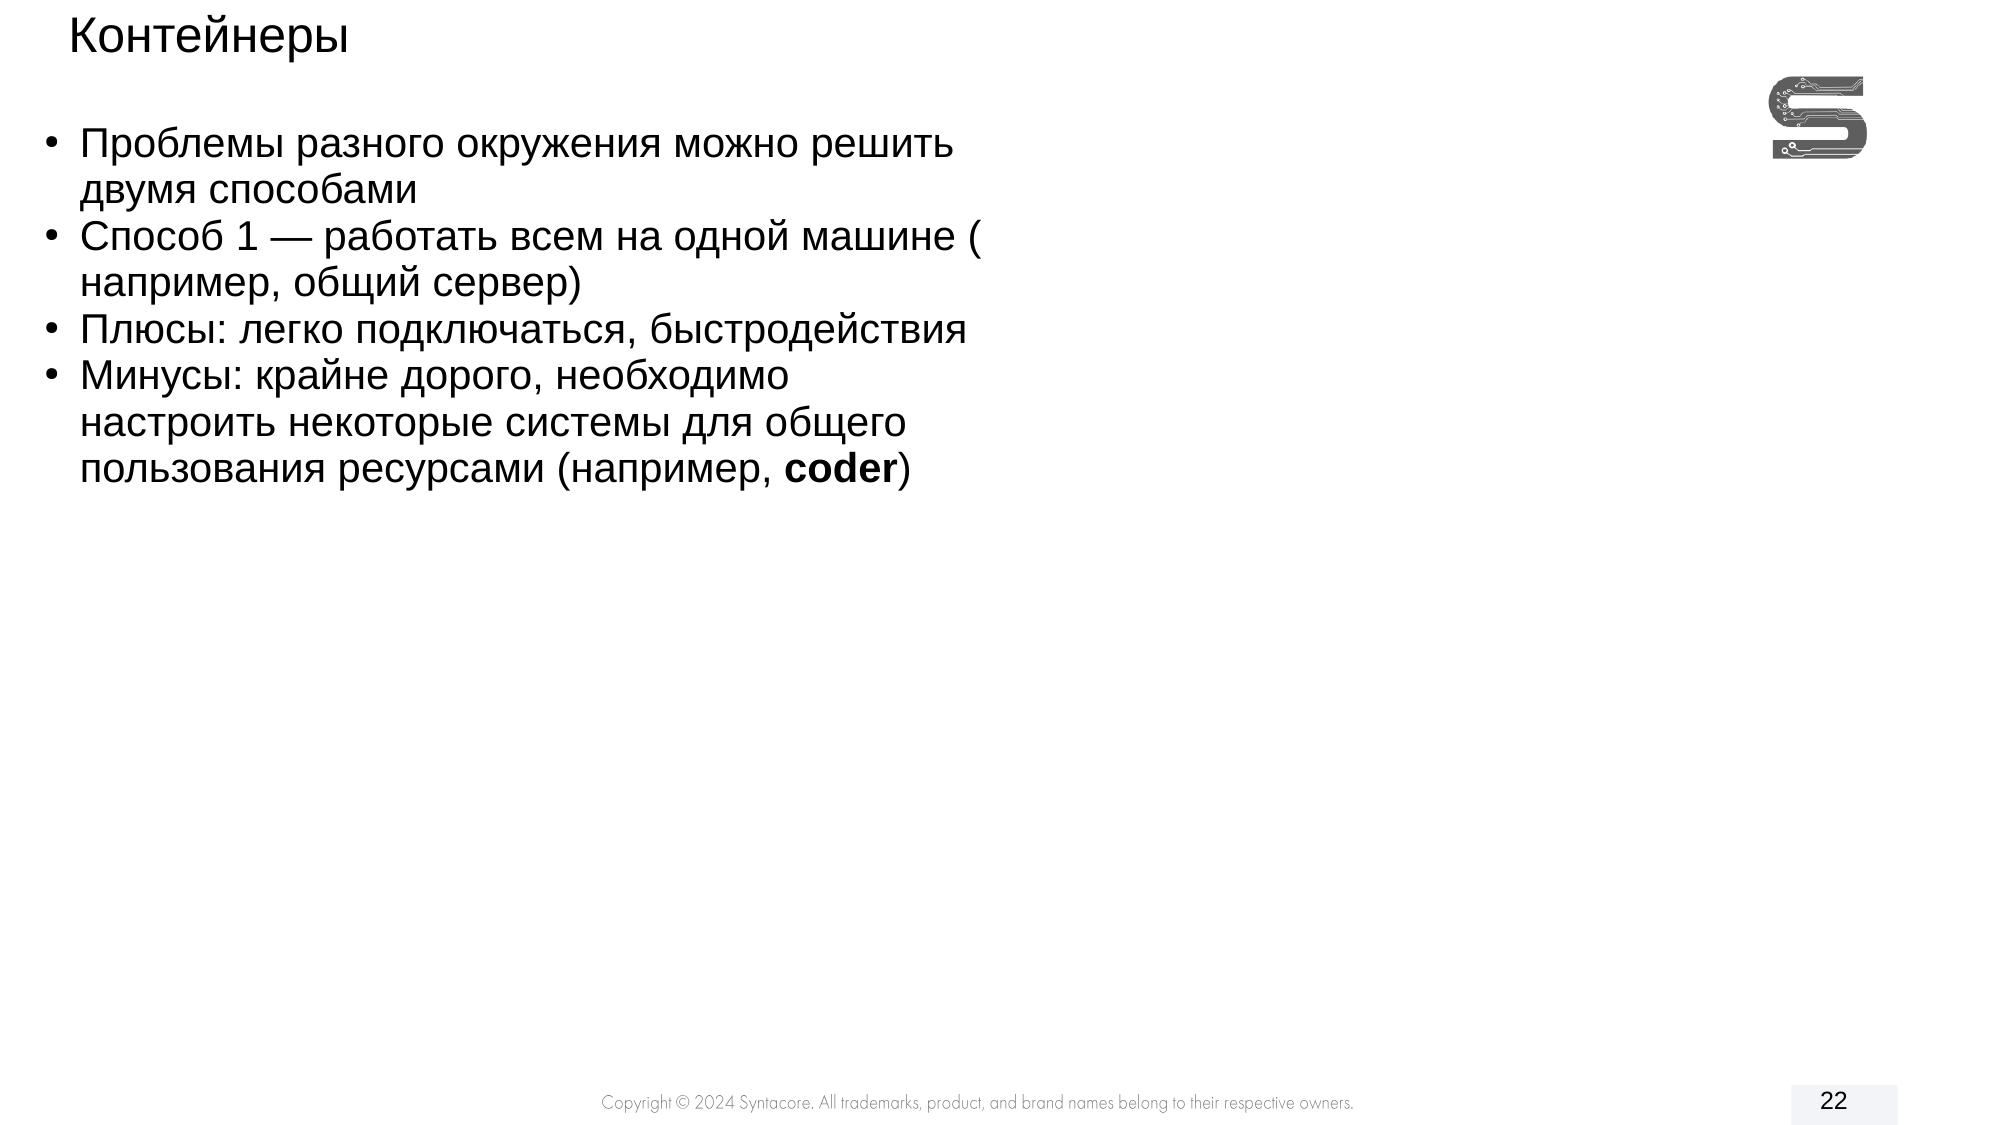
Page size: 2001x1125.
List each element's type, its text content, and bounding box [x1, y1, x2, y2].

text_box <number> [1805, 1079, 1949, 1123]
text_box Проблемы разного окружения можно решить двумя способами Способ 1 — работать всем на одной машине ( например, общий сервер) Плюсы: легко подключаться, быстродействия Минусы: крайне дорого, необходимо настроить некоторые системы для общего пользования ресурсами (например, coder) [29, 112, 999, 562]
picture [1768, 76, 1867, 160]
text_box Контейнеры [0, 0, 768, 71]
picture [601, 1089, 1361, 1114]
